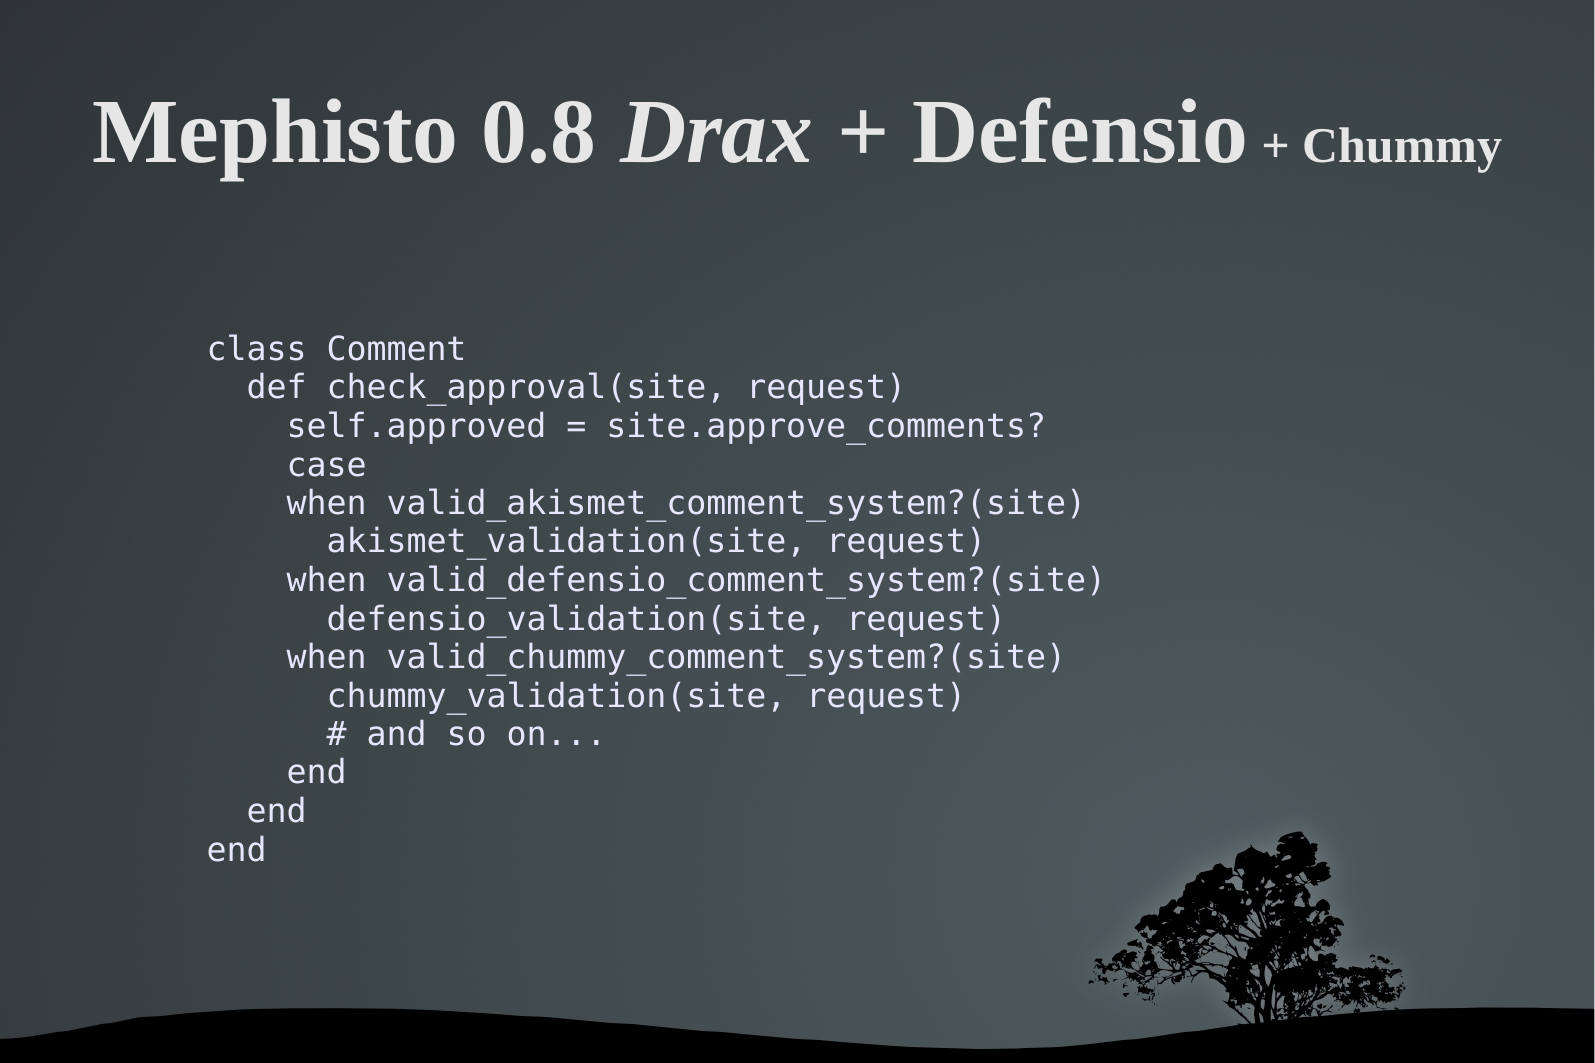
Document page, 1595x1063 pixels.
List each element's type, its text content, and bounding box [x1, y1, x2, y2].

picture [0, 0, 1595, 1063]
subtitle class Comment def check_approval(site, request) self.approved = site.approve_comments? case when valid_akismet_comment_system?(site) akismet_validation(site, request) when valid_defensio_comment_system?(site) defensio_validation(site, request) when valid_chummy_comment_system?(site) chummy_validation(site, request) # and so on... end end end [206, 255, 1515, 943]
title Mephisto 0.8 Drax + Defensio + Chummy [79, 49, 1515, 213]
